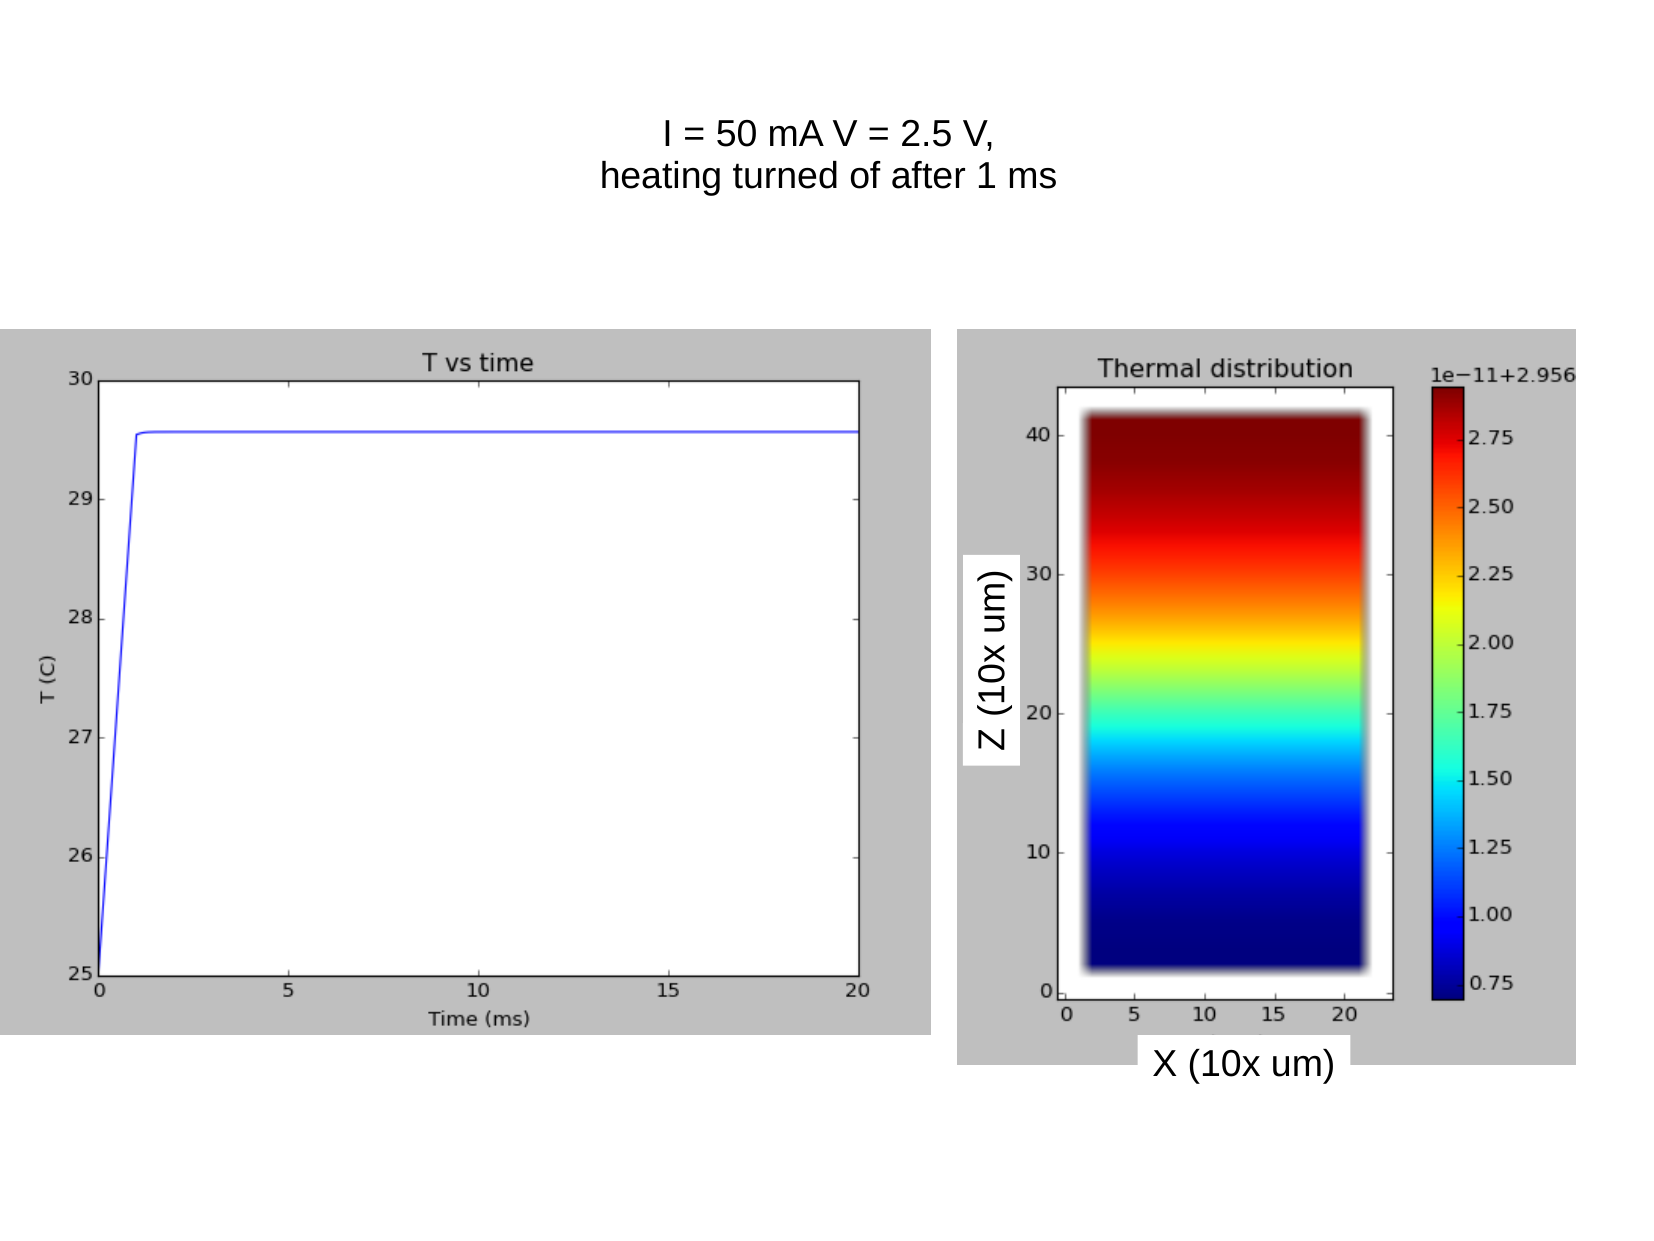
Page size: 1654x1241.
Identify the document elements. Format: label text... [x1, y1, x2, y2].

picture [0, 329, 931, 1036]
picture [957, 329, 1576, 1066]
text_box Z (10x um) [962, 555, 1021, 766]
text_box X (10x um) [1137, 1035, 1351, 1092]
text_box I = 50 mA V = 2.5 V, heating turned of after 1 ms [585, 105, 1073, 204]
